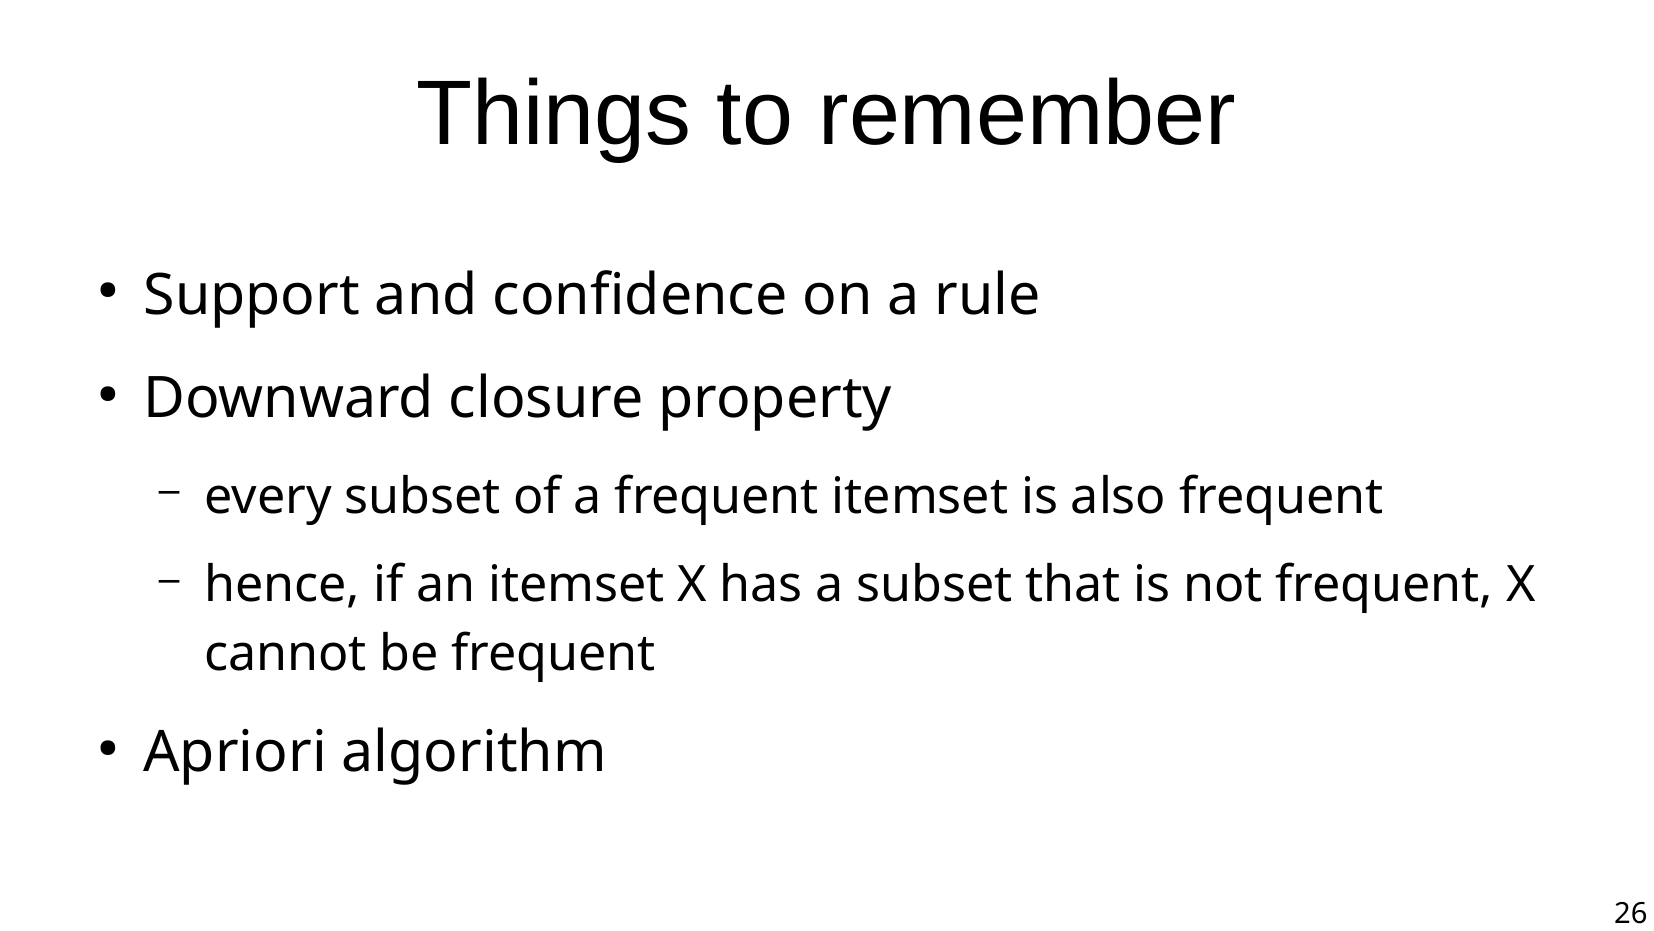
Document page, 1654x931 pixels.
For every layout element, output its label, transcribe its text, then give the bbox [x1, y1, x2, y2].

list Support and confidence on a rule Downward closure property every subset of a frequent itemset is also frequent hence, if an itemset X has a subset that is not frequent, X cannot be frequent Apriori algorithm [82, 253, 1571, 793]
title Things to remember [82, 1, 1571, 226]
